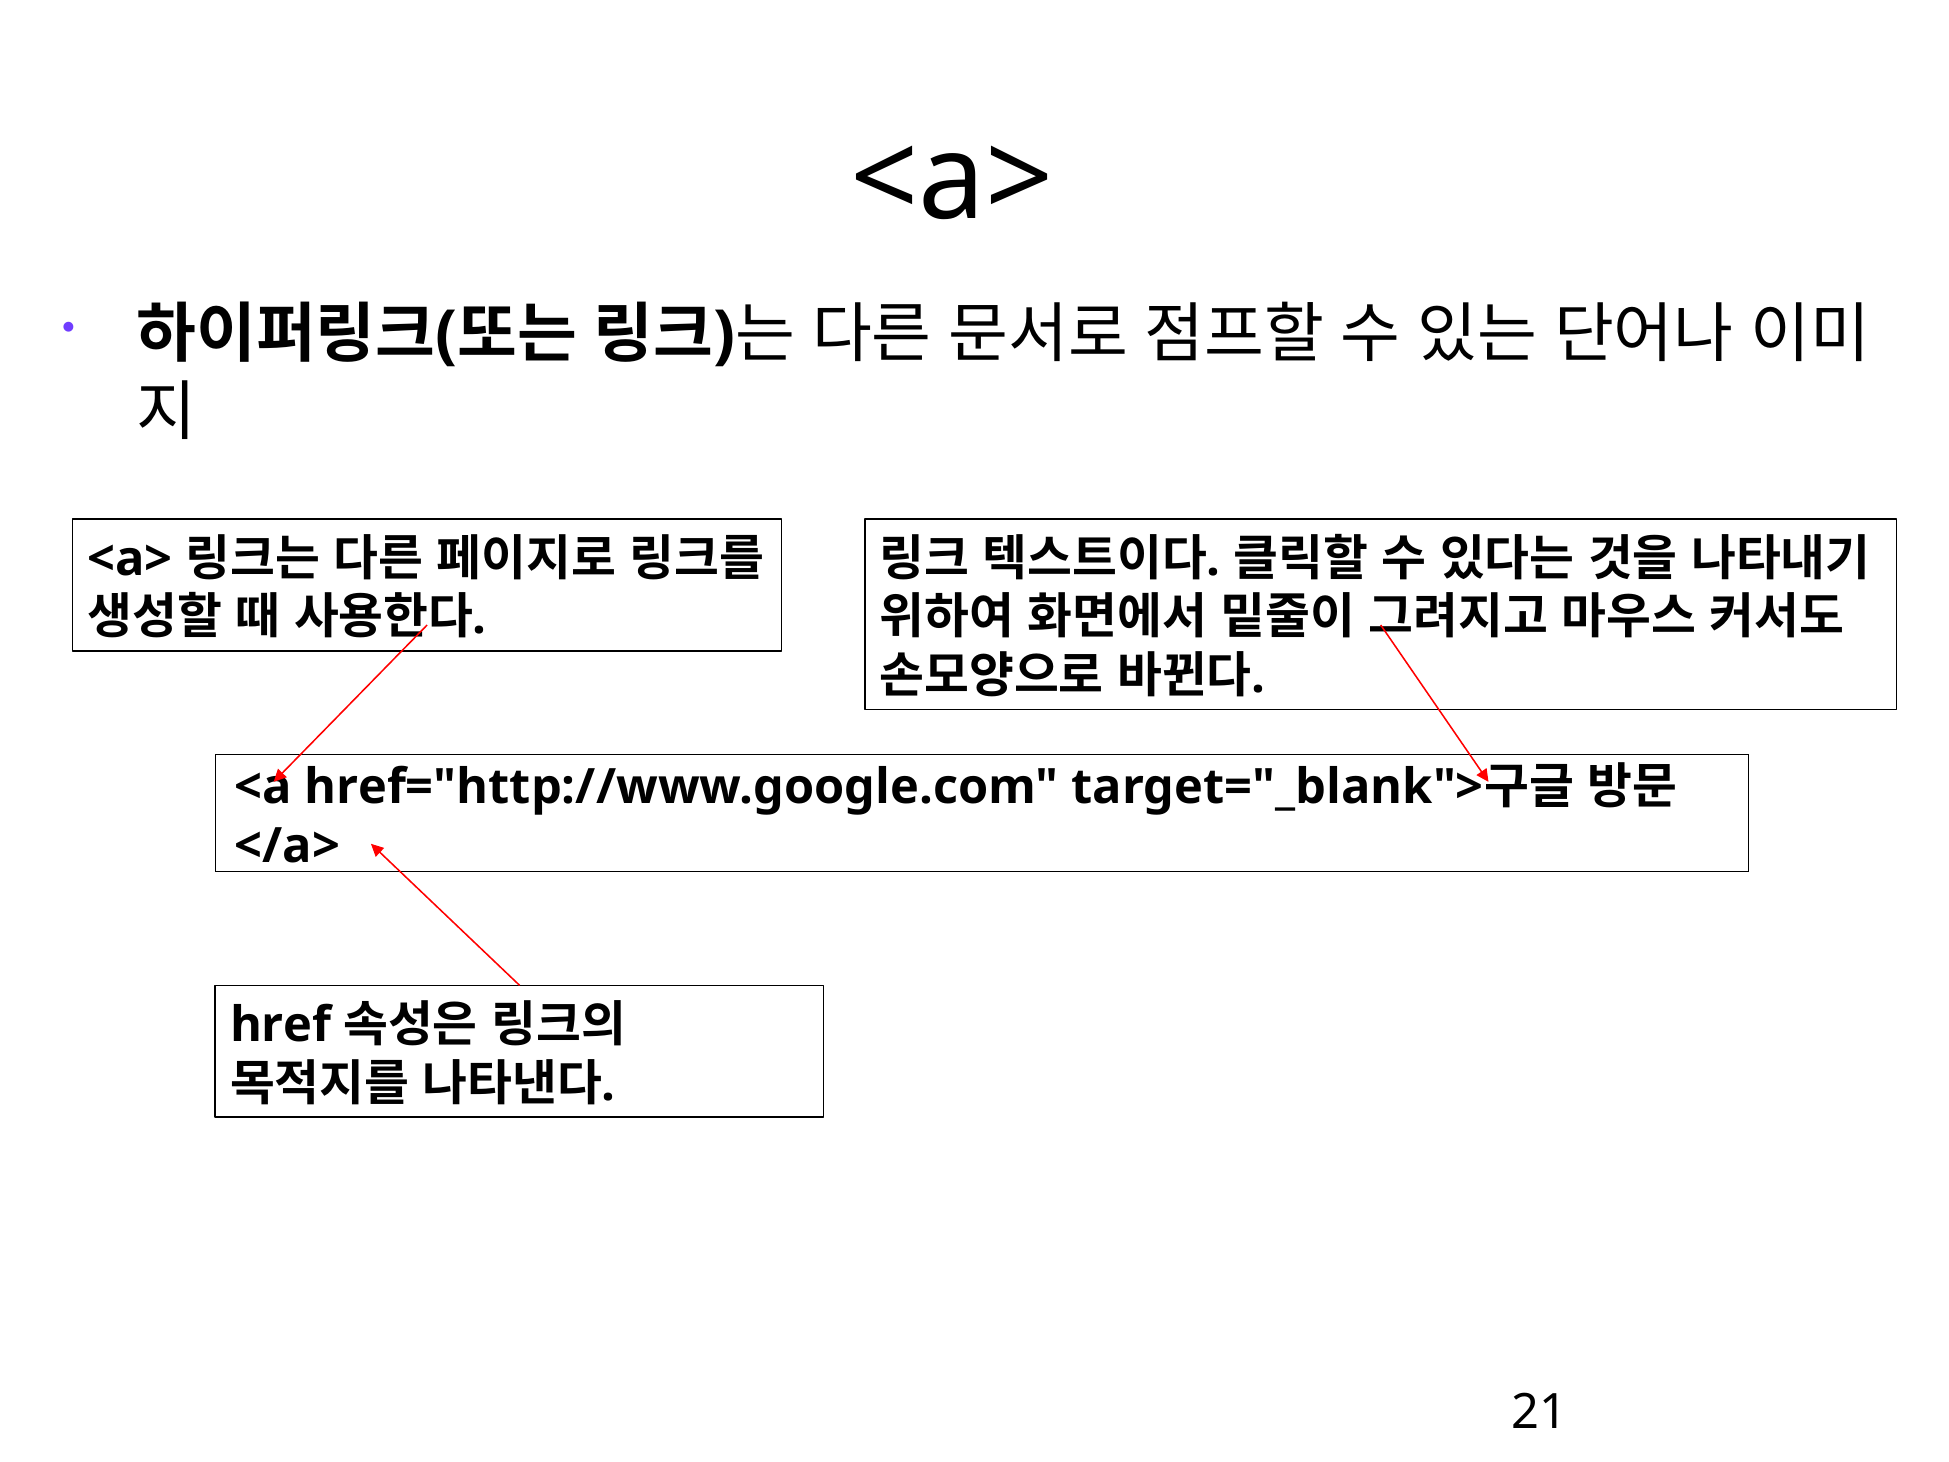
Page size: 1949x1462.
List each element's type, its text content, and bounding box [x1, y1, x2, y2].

text_box href 속성은 링크의 목적지를 나타낸다. [215, 985, 824, 1118]
text_box <a href="http://www.google.com" target="_blank">구글 방문</a> [215, 754, 1749, 872]
title <a> [156, 92, 1749, 255]
slide_number <숫자> [1496, 1372, 1899, 1462]
text_box <a> 링크는 다른 페이지로 링크를 생성할 때 사용한다. [72, 518, 782, 651]
list 하이퍼링크(또는 링크)는 다른 문서로 점프할 수 있는 단어나 이미지 [48, 284, 1897, 1343]
text_box 링크 텍스트이다. 클릭할 수 있다는 것을 나타내기 위하여 화면에서 밑줄이 그려지고 마우스 커서도 손모양으로 바뀐다. [865, 518, 1897, 710]
